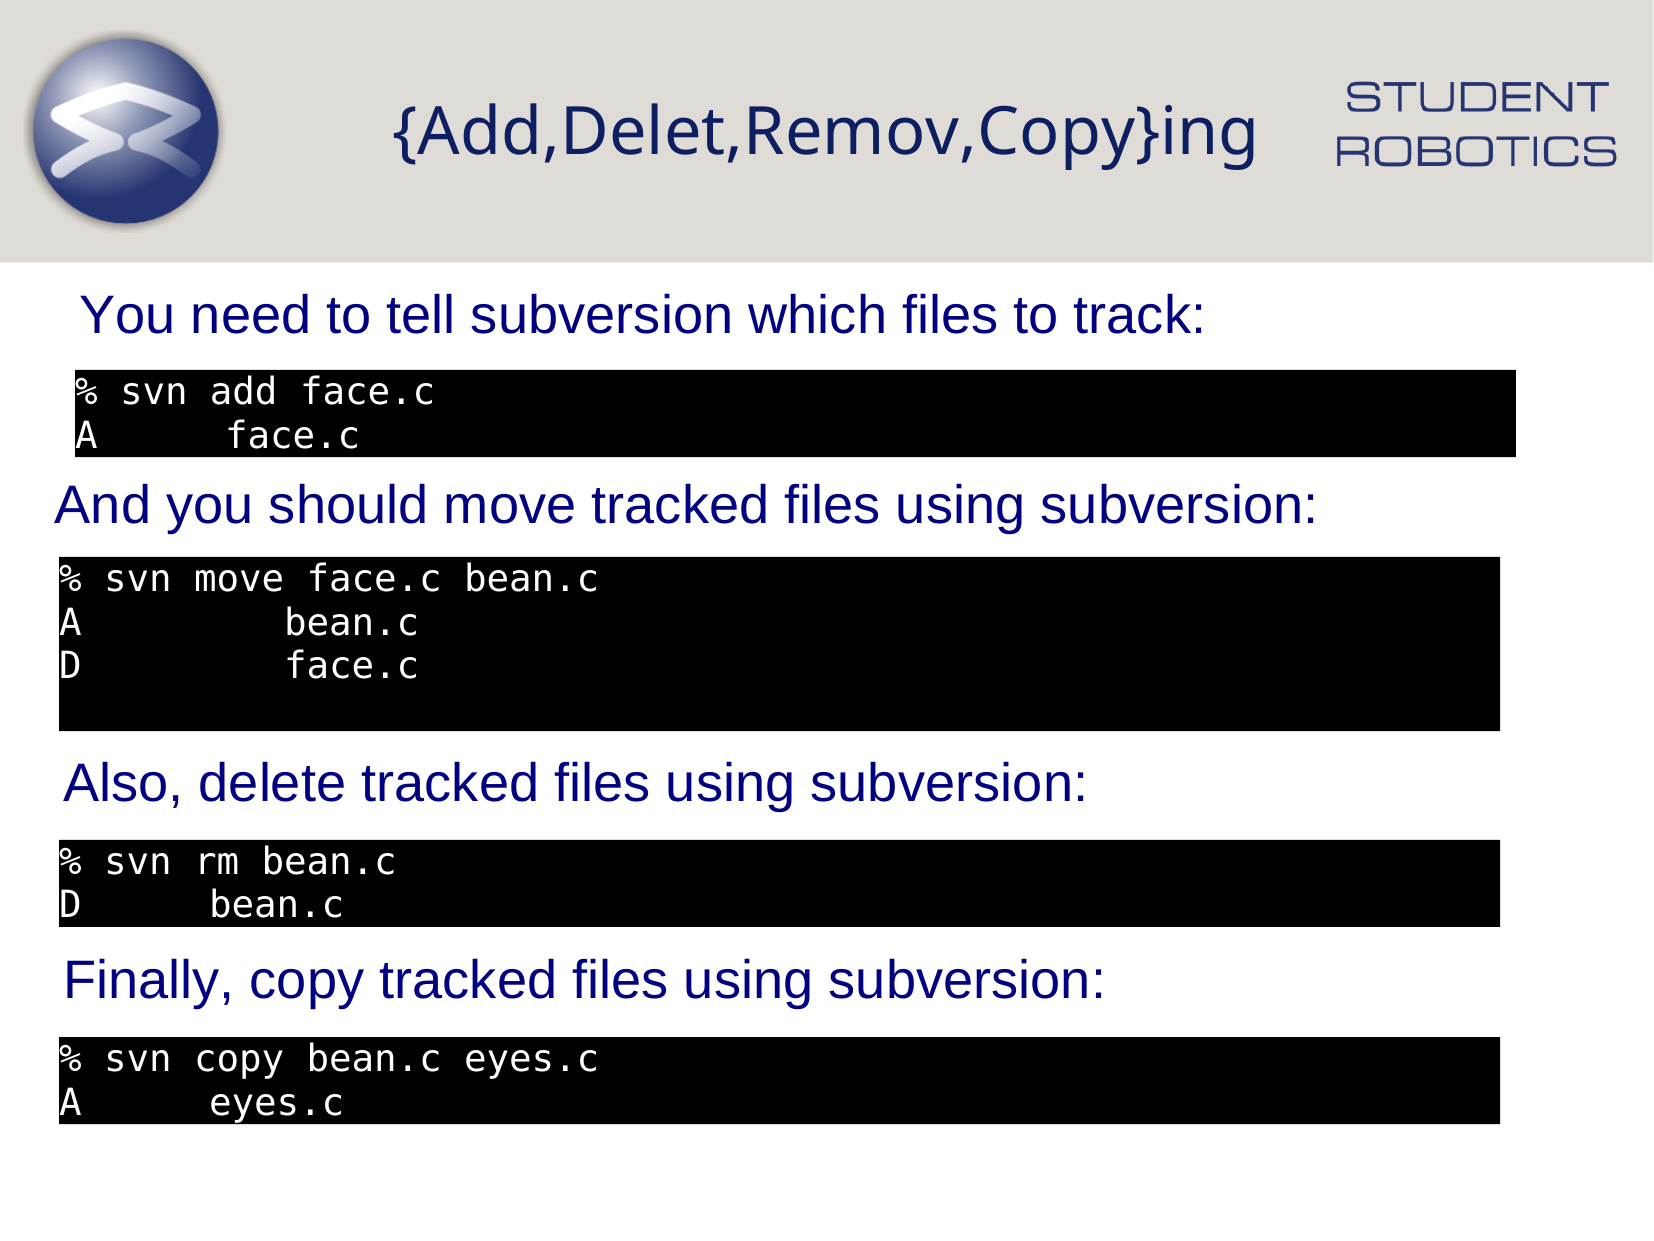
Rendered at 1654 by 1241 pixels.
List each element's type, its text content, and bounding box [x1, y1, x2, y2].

text_box % svn copy bean.c eyes.c A eyes.c [59, 1037, 1501, 1125]
text_box And you should move tracked files using subversion: [54, 474, 1321, 543]
picture [1571, 68, 1633, 174]
text_box You need to tell subversion which files to track: [79, 284, 1208, 352]
text_box % svn add face.c A face.c [75, 369, 1516, 458]
text_box Also, delete tracked files using subversion: [63, 752, 1090, 820]
text_box % svn move face.c bean.c A bean.c D face.c [59, 556, 1501, 732]
picture [9, 19, 82, 245]
text_box % svn rm bean.c D bean.c [59, 839, 1501, 927]
text_box Finally, copy tracked files using subversion: [63, 949, 1109, 1017]
title {Add,Delet,Remov,Copy}ing [82, 0, 1571, 257]
